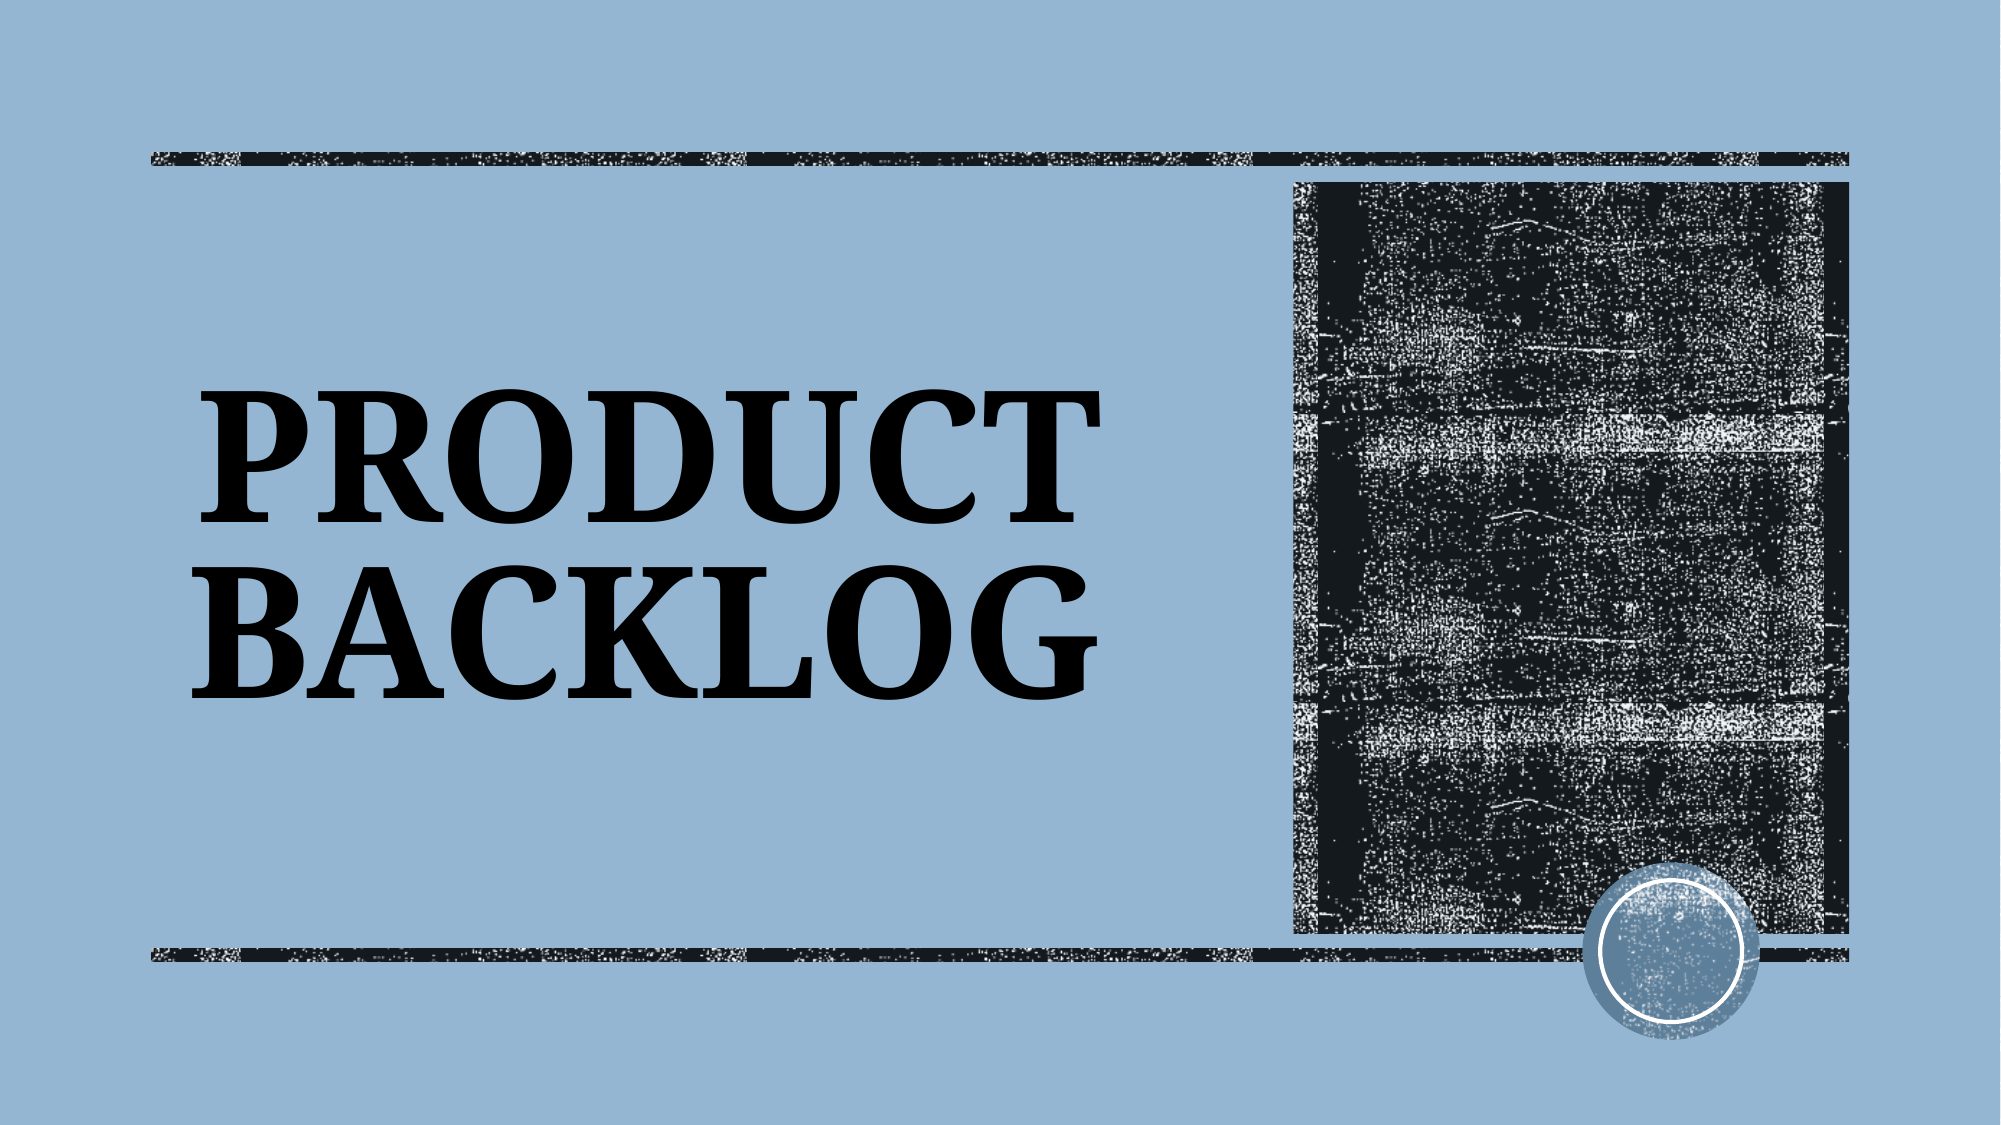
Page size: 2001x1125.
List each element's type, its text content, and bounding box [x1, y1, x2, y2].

text_box [0, 0, 2000, 1125]
title Product backlog [172, 182, 1249, 934]
